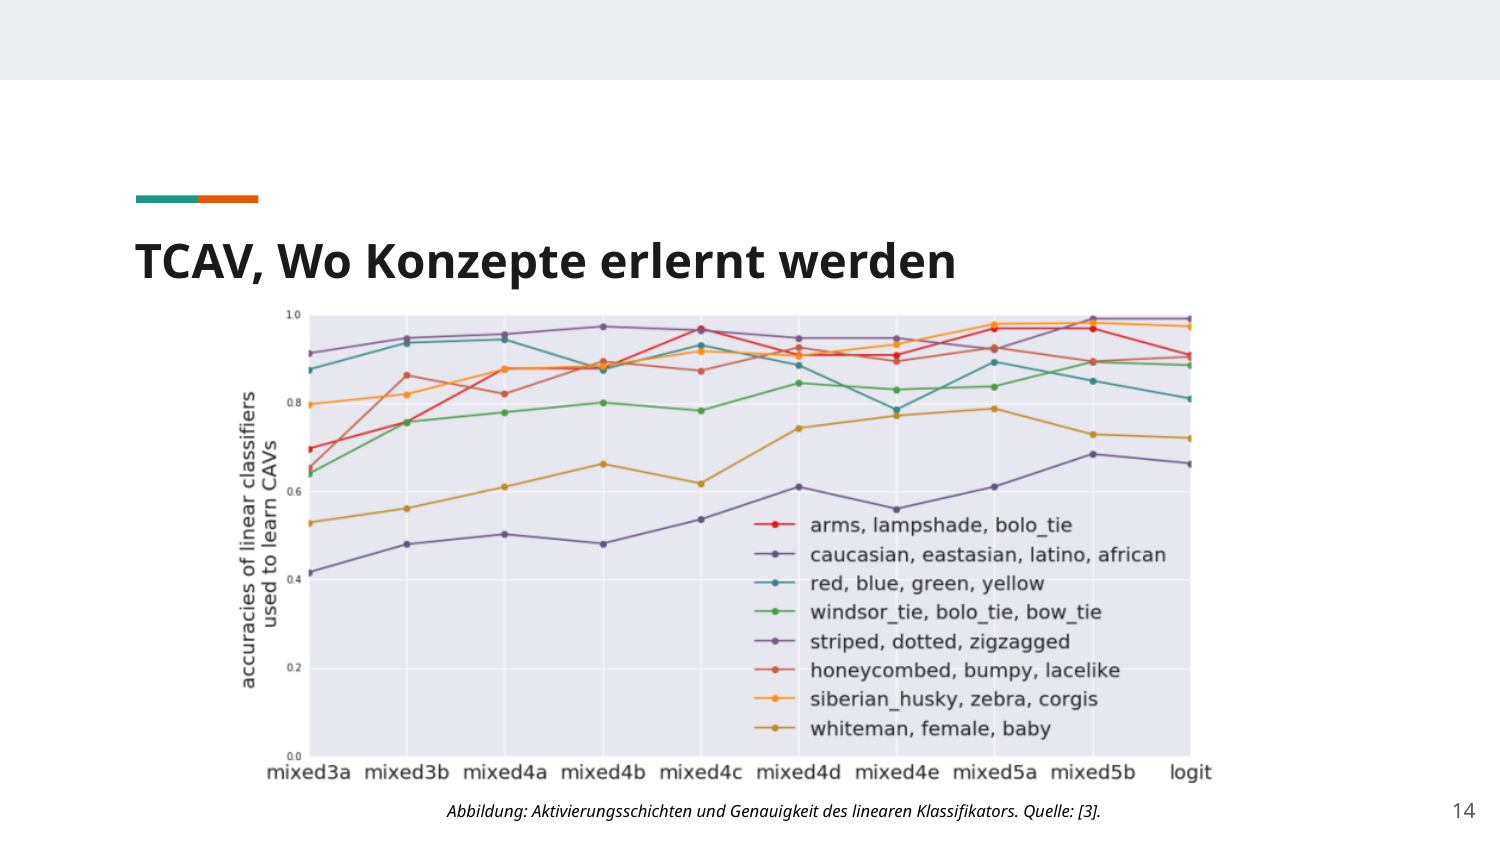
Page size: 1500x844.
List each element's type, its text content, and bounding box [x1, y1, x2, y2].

picture [171, 298, 1317, 804]
slide_number <number> [1400, 779, 1491, 844]
title TCAV, Wo Konzepte erlernt werden [119, 216, 1381, 305]
text_box Abbildung: Aktivierungsschichten und Genauigkeit des linearen Klassifikators. Quelle: [3]. [432, 786, 1192, 837]
